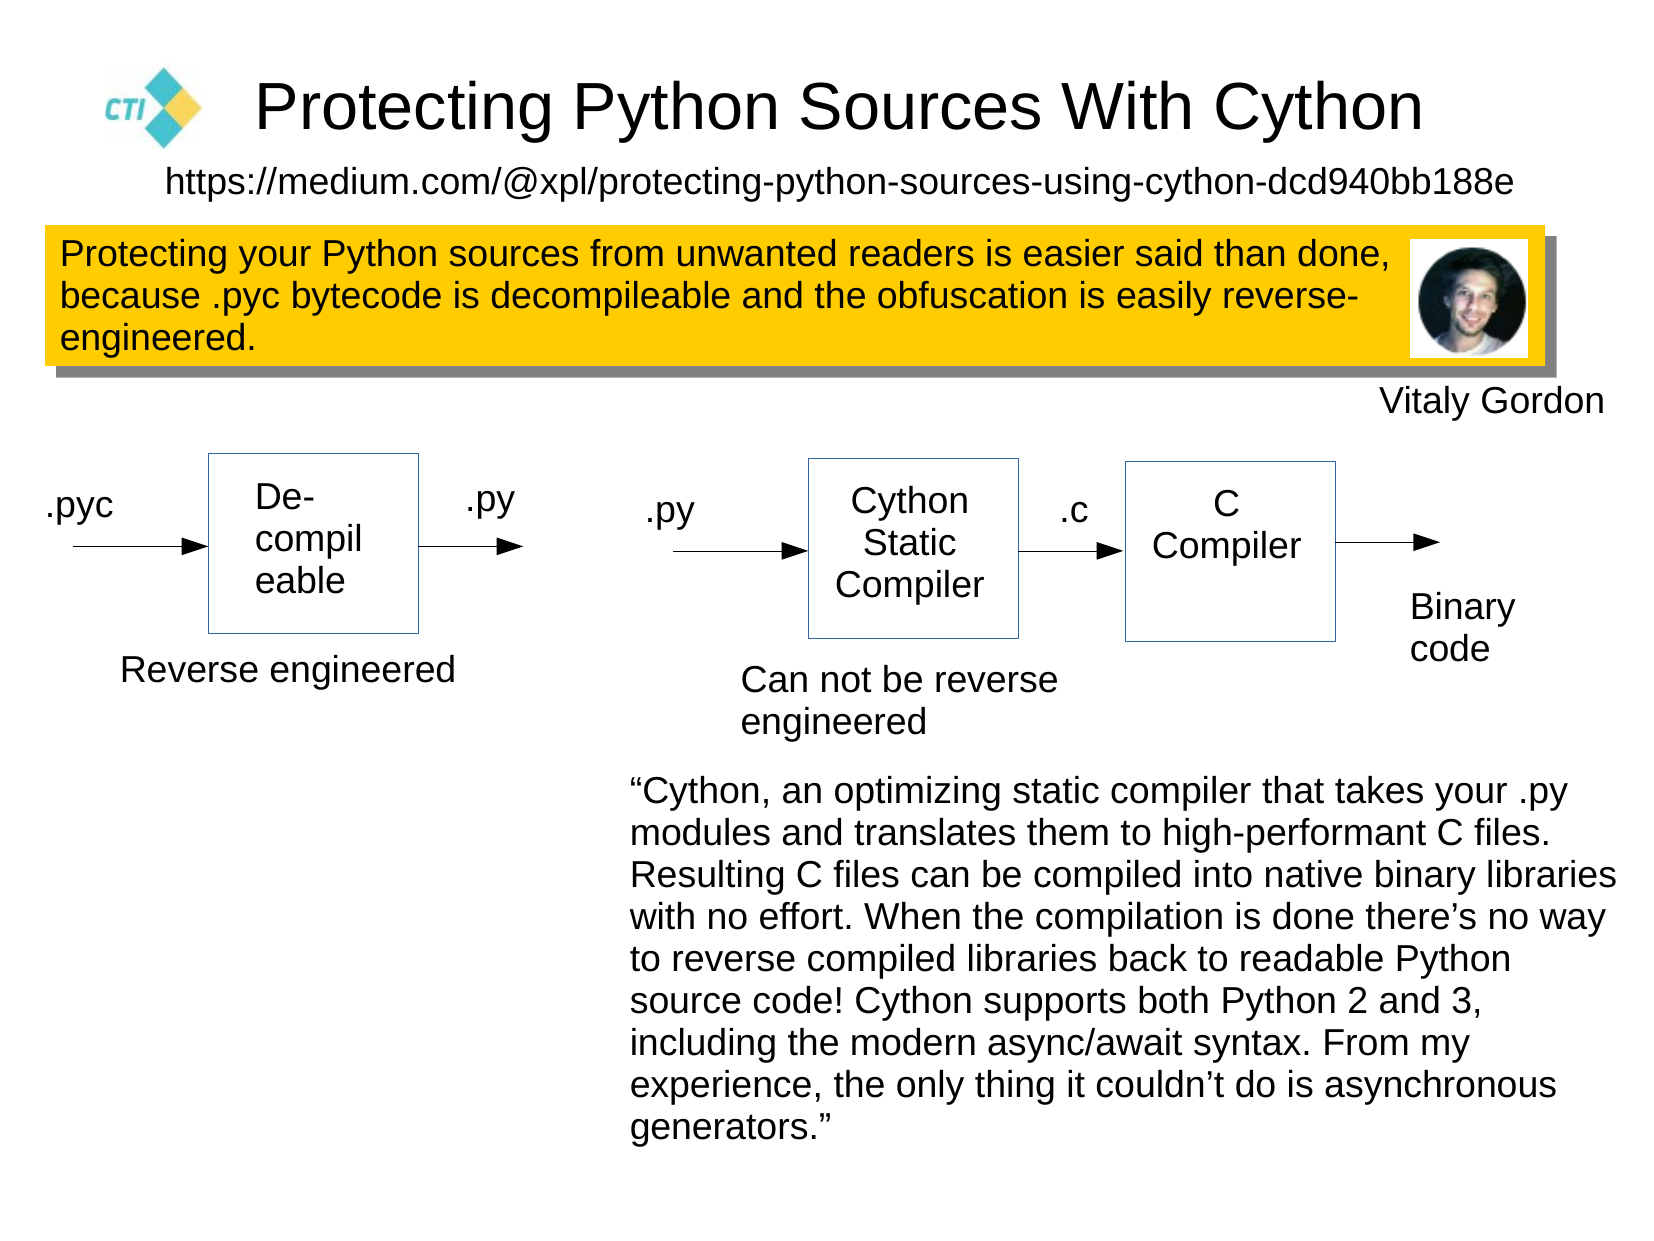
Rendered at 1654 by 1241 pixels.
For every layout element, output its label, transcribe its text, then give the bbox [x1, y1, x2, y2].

text_box Cython Static Compiler [813, 472, 1007, 613]
picture [1410, 239, 1528, 358]
text_box “Cython, an optimizing static compiler that takes your .py modules and translates them to high-performant C files. Resulting C files can be compiled into native binary libraries with no effort. When the compilation is done there’s no way to reverse compiled libraries back to readable Python source code! Cython supports both Python 2 and 3, including the modern async/await syntax. From my experience, the only thing it couldn’t do is asynchronous generators.” [615, 762, 1639, 1156]
text_box .pyc [30, 476, 166, 534]
text_box .c [1044, 480, 1120, 538]
text_box C Compiler [1129, 475, 1324, 575]
text_box De-compileable [240, 467, 391, 609]
text_box https://medium.com/@xpl/protecting-python-sources-using-cython-dcd940bb188e [150, 153, 1531, 211]
text_box .py [450, 470, 556, 528]
text_box Vitaly Gordon [1364, 372, 1621, 430]
text_box Protecting your Python sources from unwanted readers is easier said than done, because .pyc bytecode is decompileable and the obfuscation is easily reverse-engineered. [45, 225, 1546, 366]
text_box Reverse engineered [105, 641, 556, 699]
text_box .py [630, 480, 766, 538]
text_box Binary code [1395, 578, 1561, 677]
text_box Can not be reverse engineered [725, 650, 1086, 750]
title Protecting Python Sources With Cython [86, 2, 1576, 211]
picture [105, 59, 202, 151]
